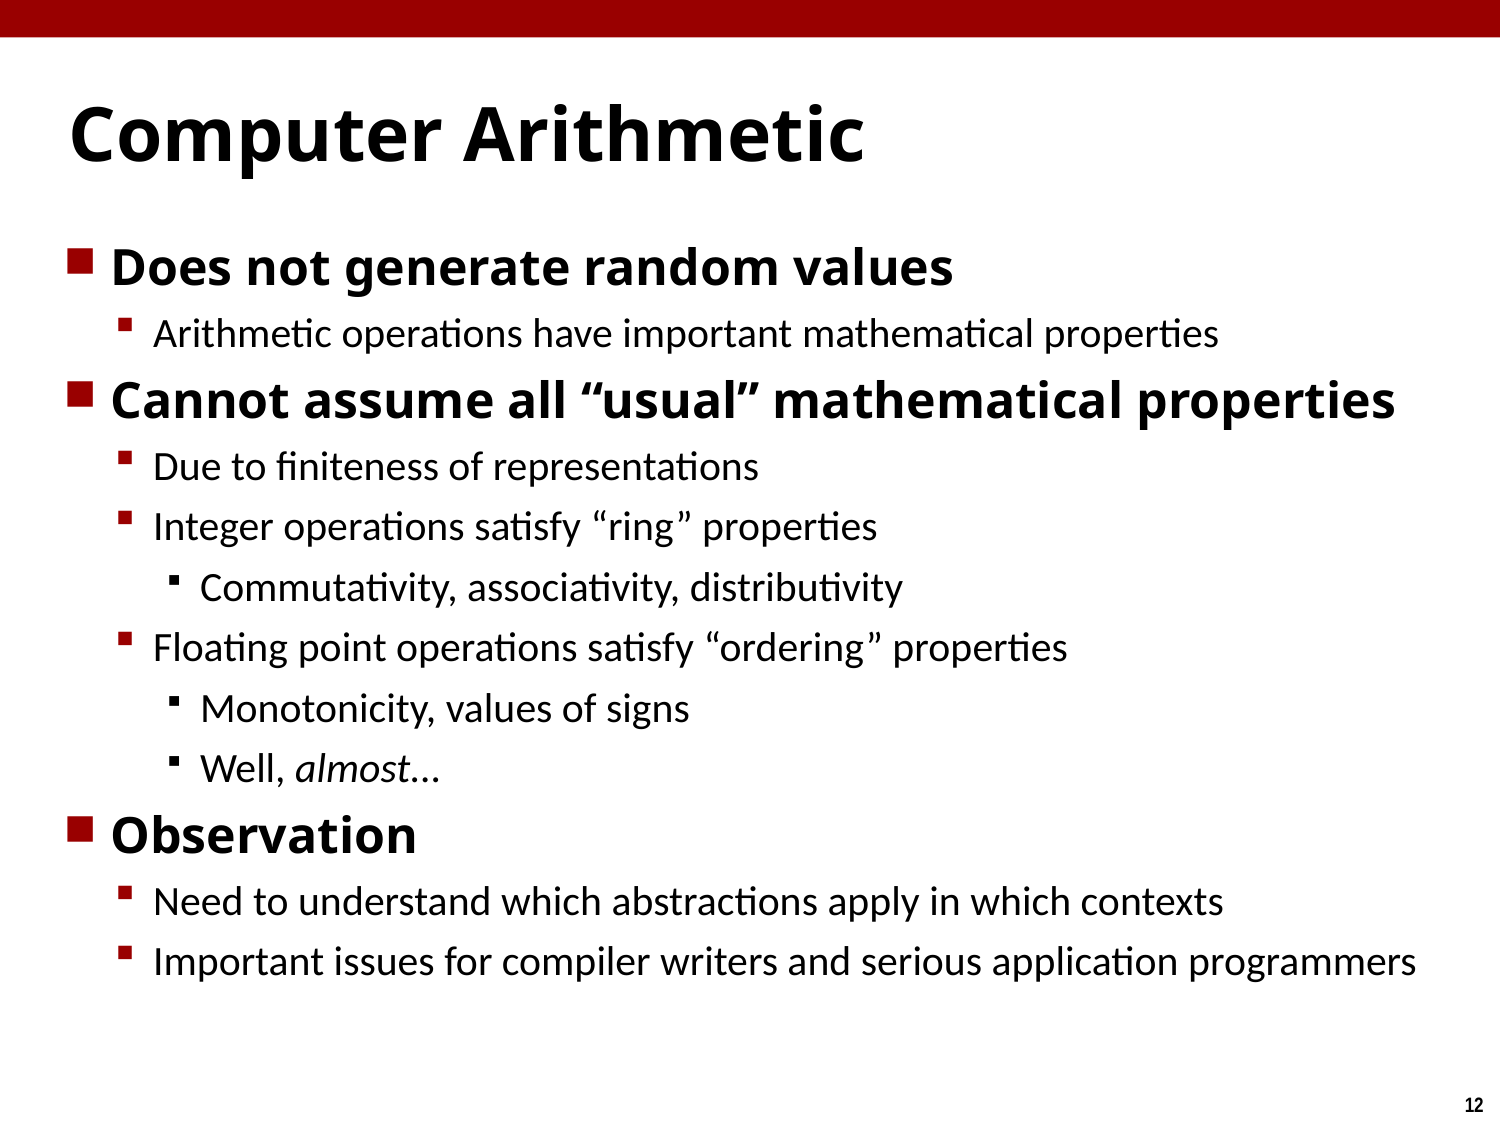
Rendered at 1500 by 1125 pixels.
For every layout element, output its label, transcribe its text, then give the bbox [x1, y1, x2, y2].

title Computer Arithmetic [62, 41, 1438, 221]
list Does not generate random values Arithmetic operations have important mathematical properties Cannot assume all “usual” mathematical properties Due to finiteness of representations Integer operations satisfy “ring” properties Commutativity, associativity, distributivity Floating point operations satisfy “ordering” properties Monotonicity, values of signs Well, almost... Observation Need to understand which abstractions apply in which contexts Important issues for compiler writers and serious application programmers [62, 229, 1438, 1121]
